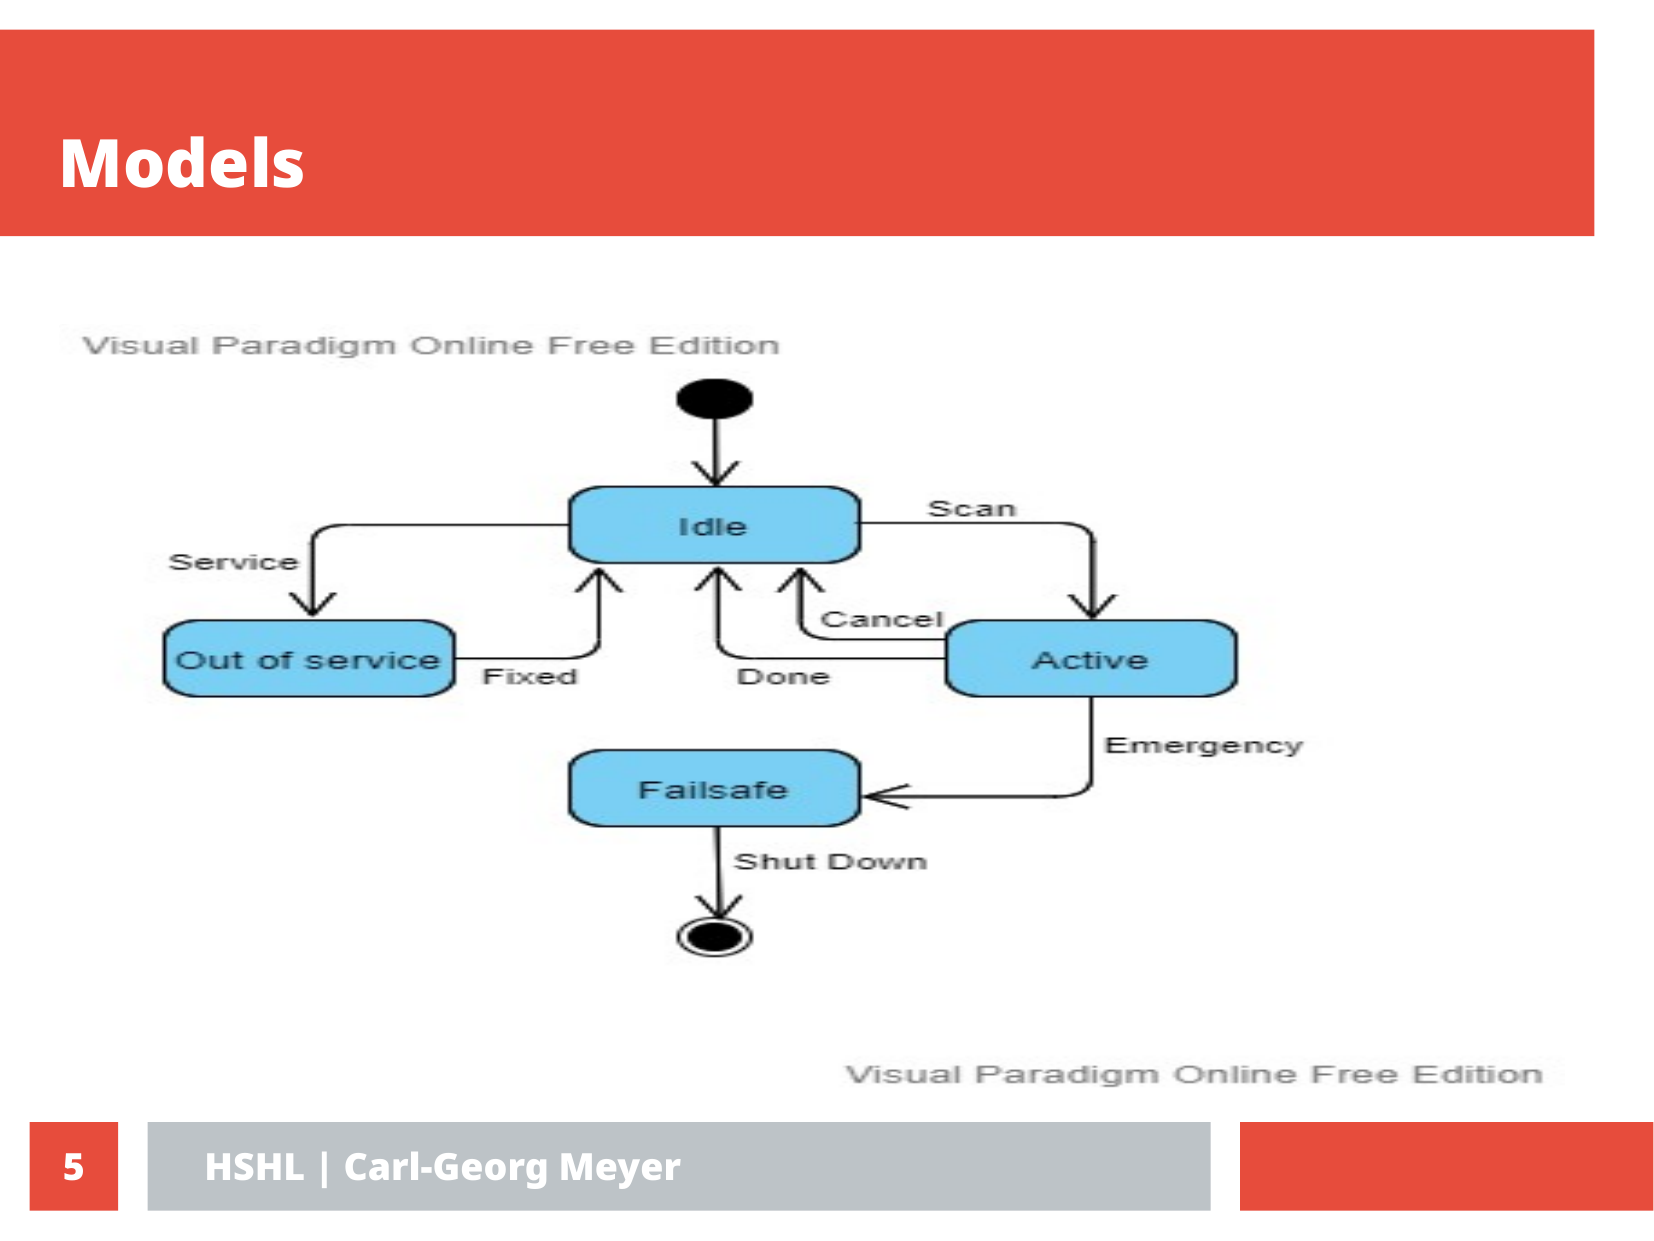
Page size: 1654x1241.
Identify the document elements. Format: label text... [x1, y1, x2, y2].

picture [59, 324, 1565, 1093]
title Models [59, 59, 1595, 207]
